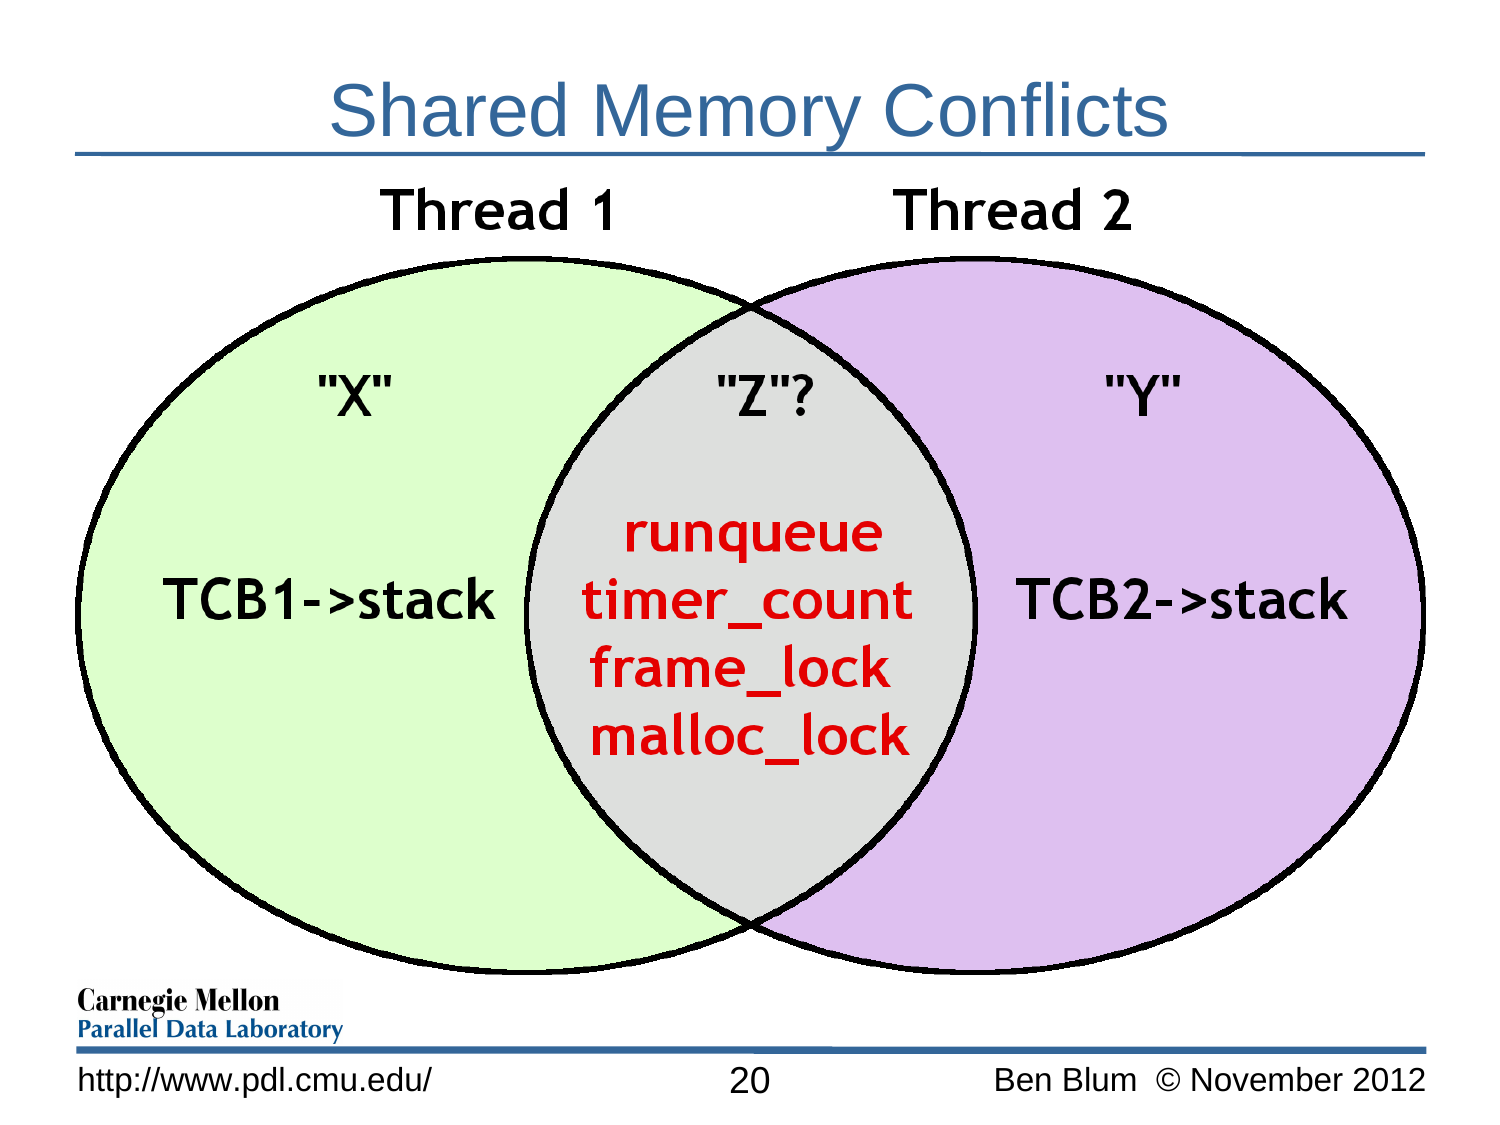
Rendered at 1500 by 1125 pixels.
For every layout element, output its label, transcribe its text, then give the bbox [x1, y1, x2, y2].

picture [75, 187, 1426, 976]
picture [77, 979, 343, 1044]
title Shared Memory Conflicts [112, 50, 1388, 163]
